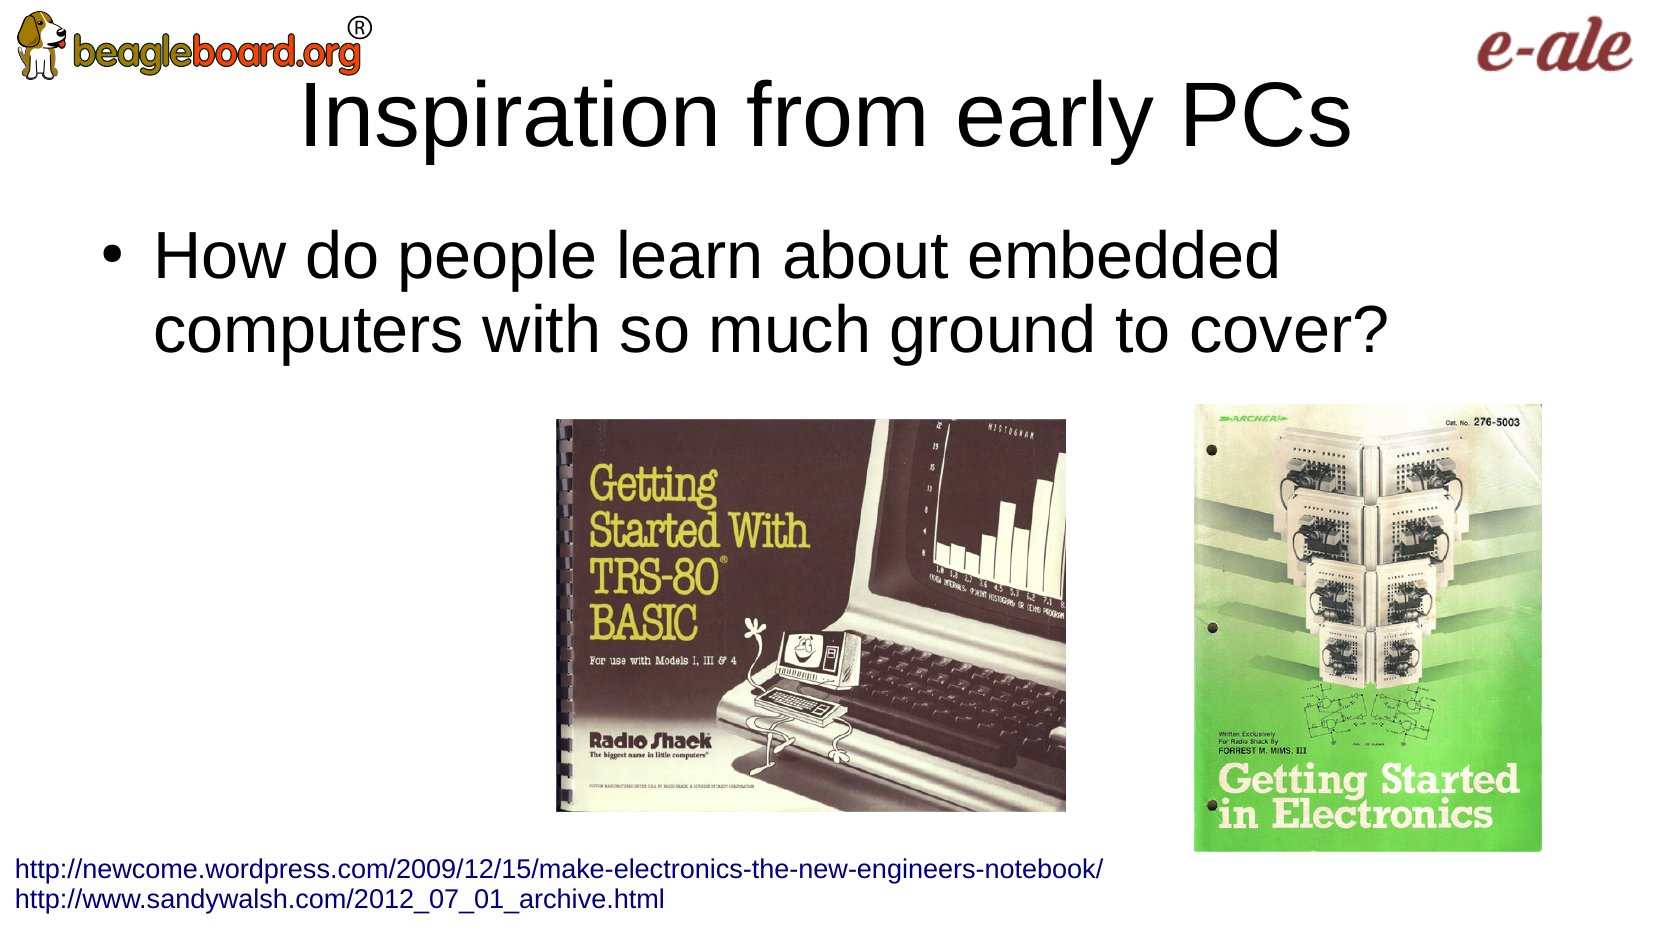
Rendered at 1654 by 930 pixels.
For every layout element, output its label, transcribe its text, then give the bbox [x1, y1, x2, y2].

text_box http://newcome.wordpress.com/2009/12/15/make-electronics-the-new-engineers-notebook/ http://www.sandywalsh.com/2012_07_01_archive.html [0, 846, 1548, 922]
picture [556, 419, 1066, 812]
picture [17, 11, 372, 80]
picture [1194, 404, 1542, 846]
picture [1475, 14, 1636, 74]
title Inspiration from early PCs [82, 37, 1571, 193]
list How do people learn about embedded computers with so much ground to cover? [82, 217, 1571, 757]
